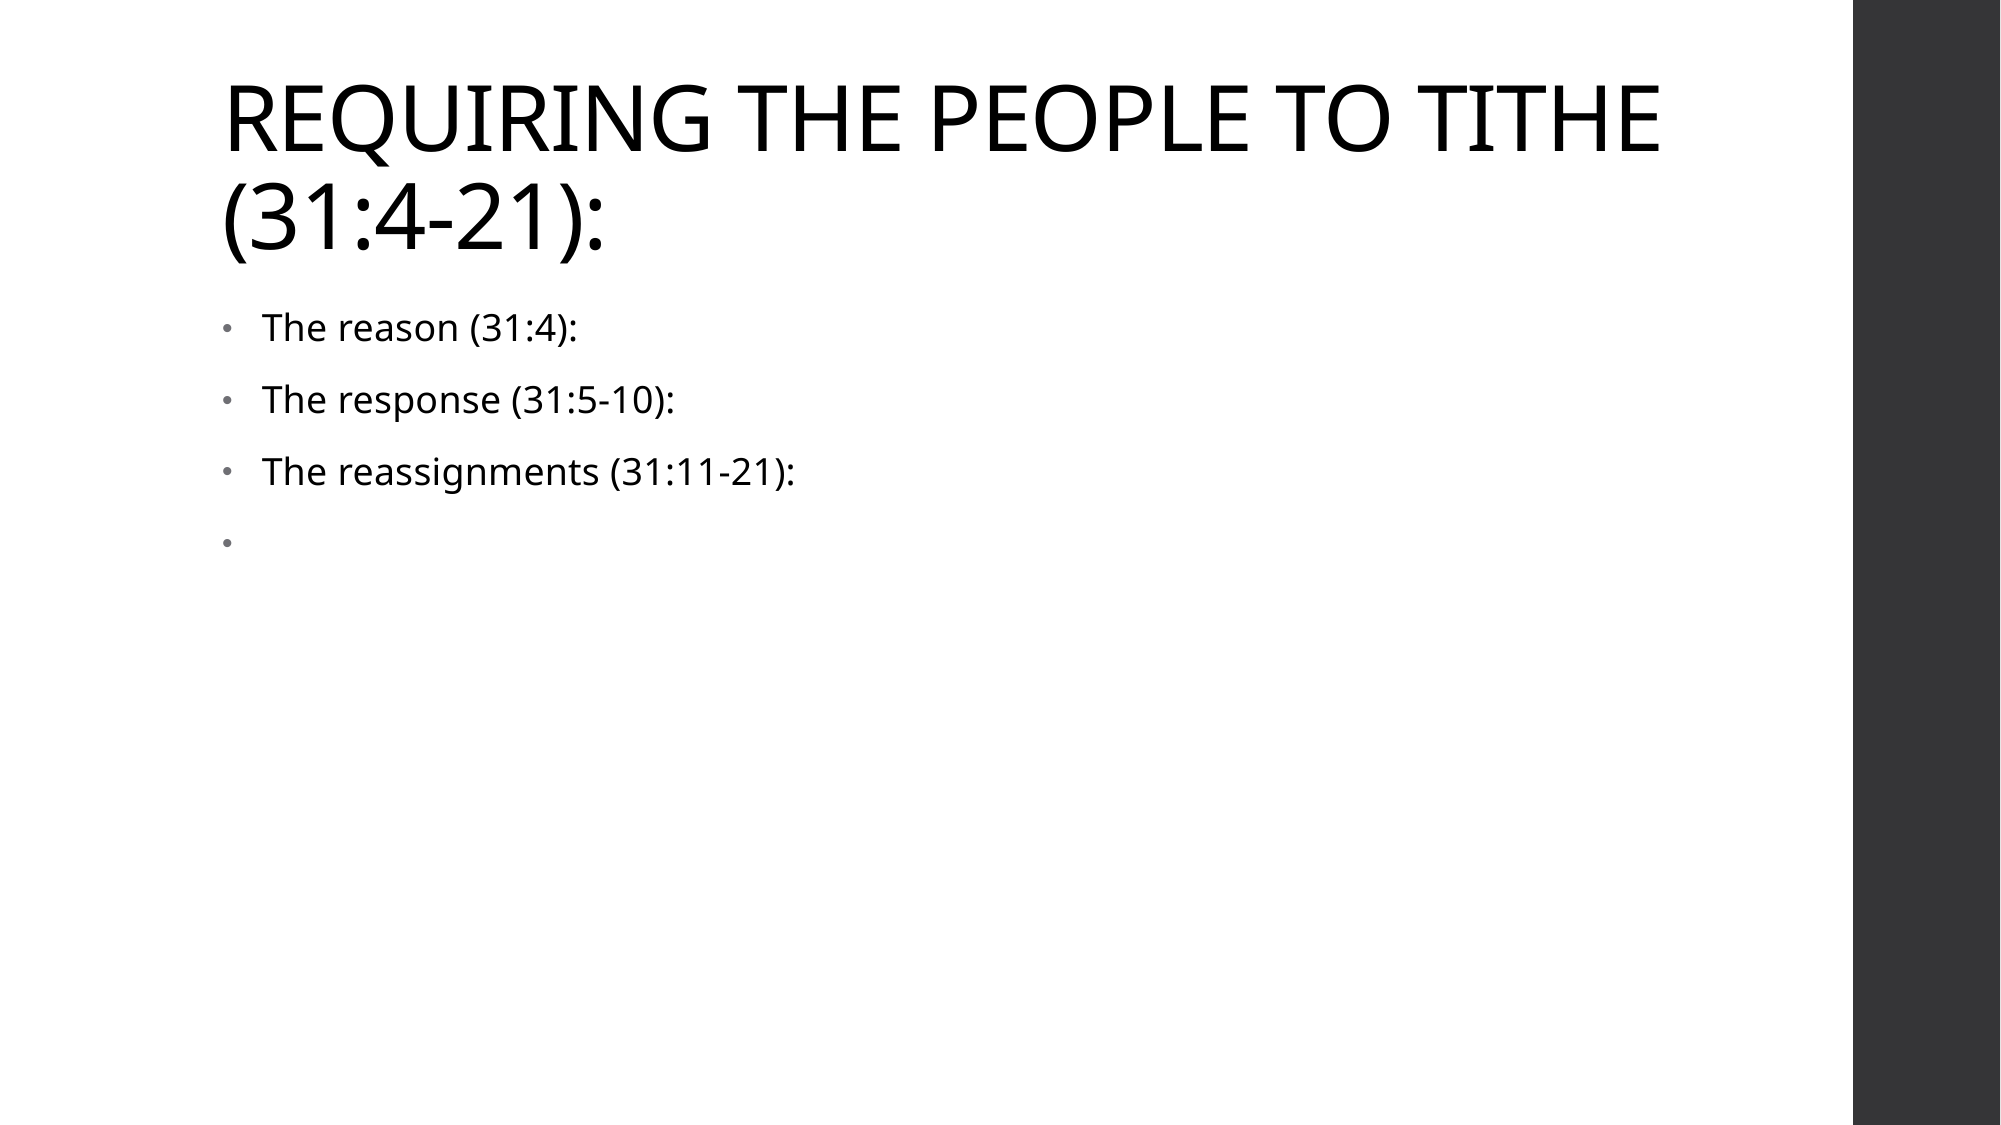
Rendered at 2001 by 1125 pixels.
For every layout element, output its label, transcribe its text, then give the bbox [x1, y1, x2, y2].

title REQUIRING THE PEOPLE TO TITHE (31:4-21): [206, 60, 1797, 278]
list The reason (31:4): The response (31:5-10): The reassignments (31:11-21): [206, 299, 1617, 1014]
